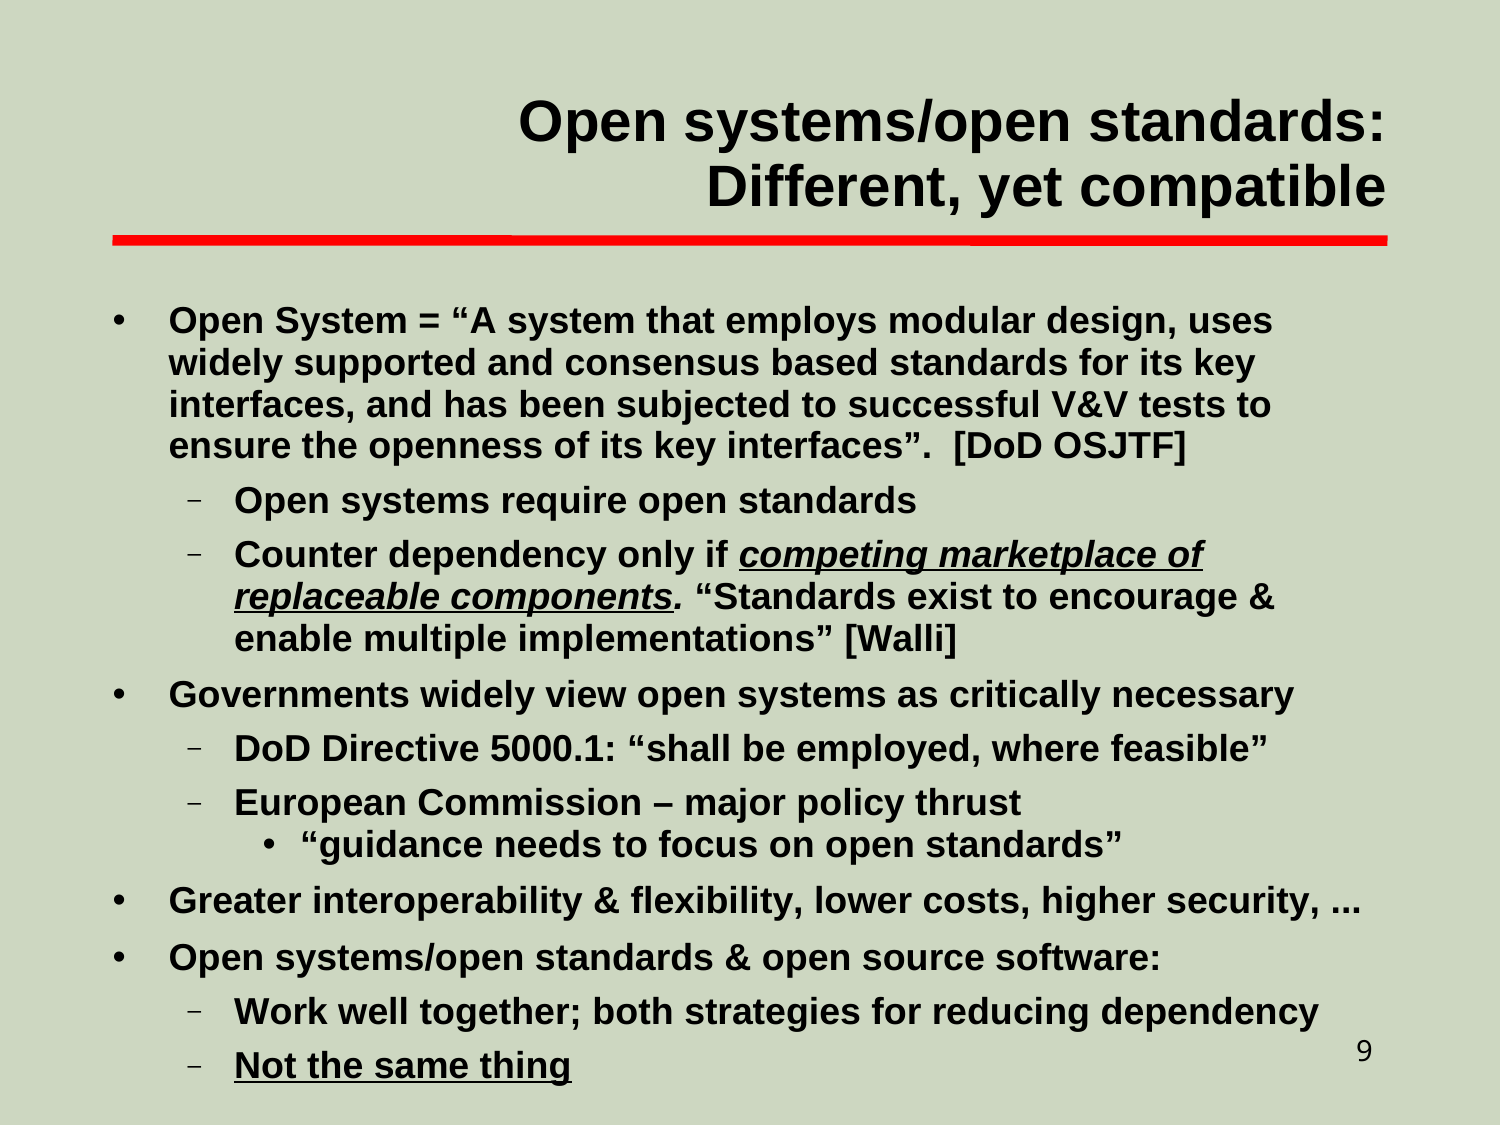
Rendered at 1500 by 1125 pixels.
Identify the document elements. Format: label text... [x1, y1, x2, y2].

list Open System = “A system that employs modular design, uses widely supported and consensus based standards for its key interfaces, and has been subjected to successful V&V tests to ensure the openness of its key interfaces”. [DoD OSJTF] Open systems require open standards Counter dependency only if competing marketplace of replaceable components. “Standards exist to encourage & enable multiple implementations” [Walli] Governments widely view open systems as critically necessary DoD Directive 5000.1: “shall be employed, where feasible” European Commission – major policy thrust “guidance needs to focus on open standards” Greater interoperability & flexibility, lower costs, higher security, ... Open systems/open standards & open source software: Work well together; both strategies for reducing dependency Not the same thing [112, 299, 1388, 1111]
title Open systems/open standards: Different, yet compatible [337, 85, 1388, 224]
